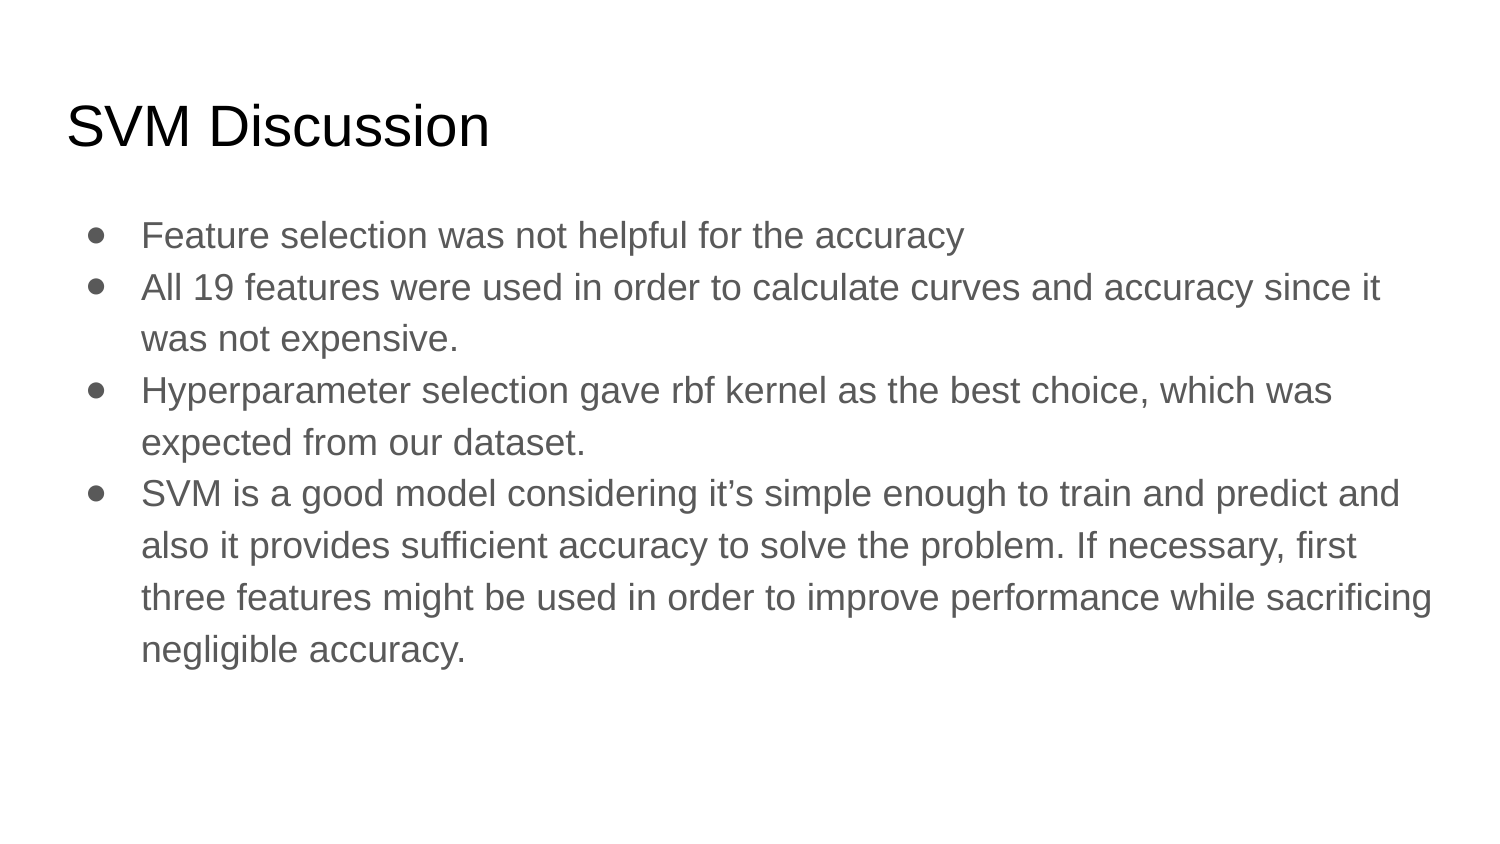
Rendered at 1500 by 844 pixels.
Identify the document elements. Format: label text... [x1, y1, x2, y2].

list Feature selection was not helpful for the accuracy All 19 features were used in order to calculate curves and accuracy since it was not expensive. Hyperparameter selection gave rbf kernel as the best choice, which was expected from our dataset. SVM is a good model considering it’s simple enough to train and predict and also it provides sufficient accuracy to solve the problem. If necessary, first three features might be used in order to improve performance while sacrificing negligible accuracy. [51, 189, 1449, 750]
title SVM Discussion [51, 72, 1449, 167]
